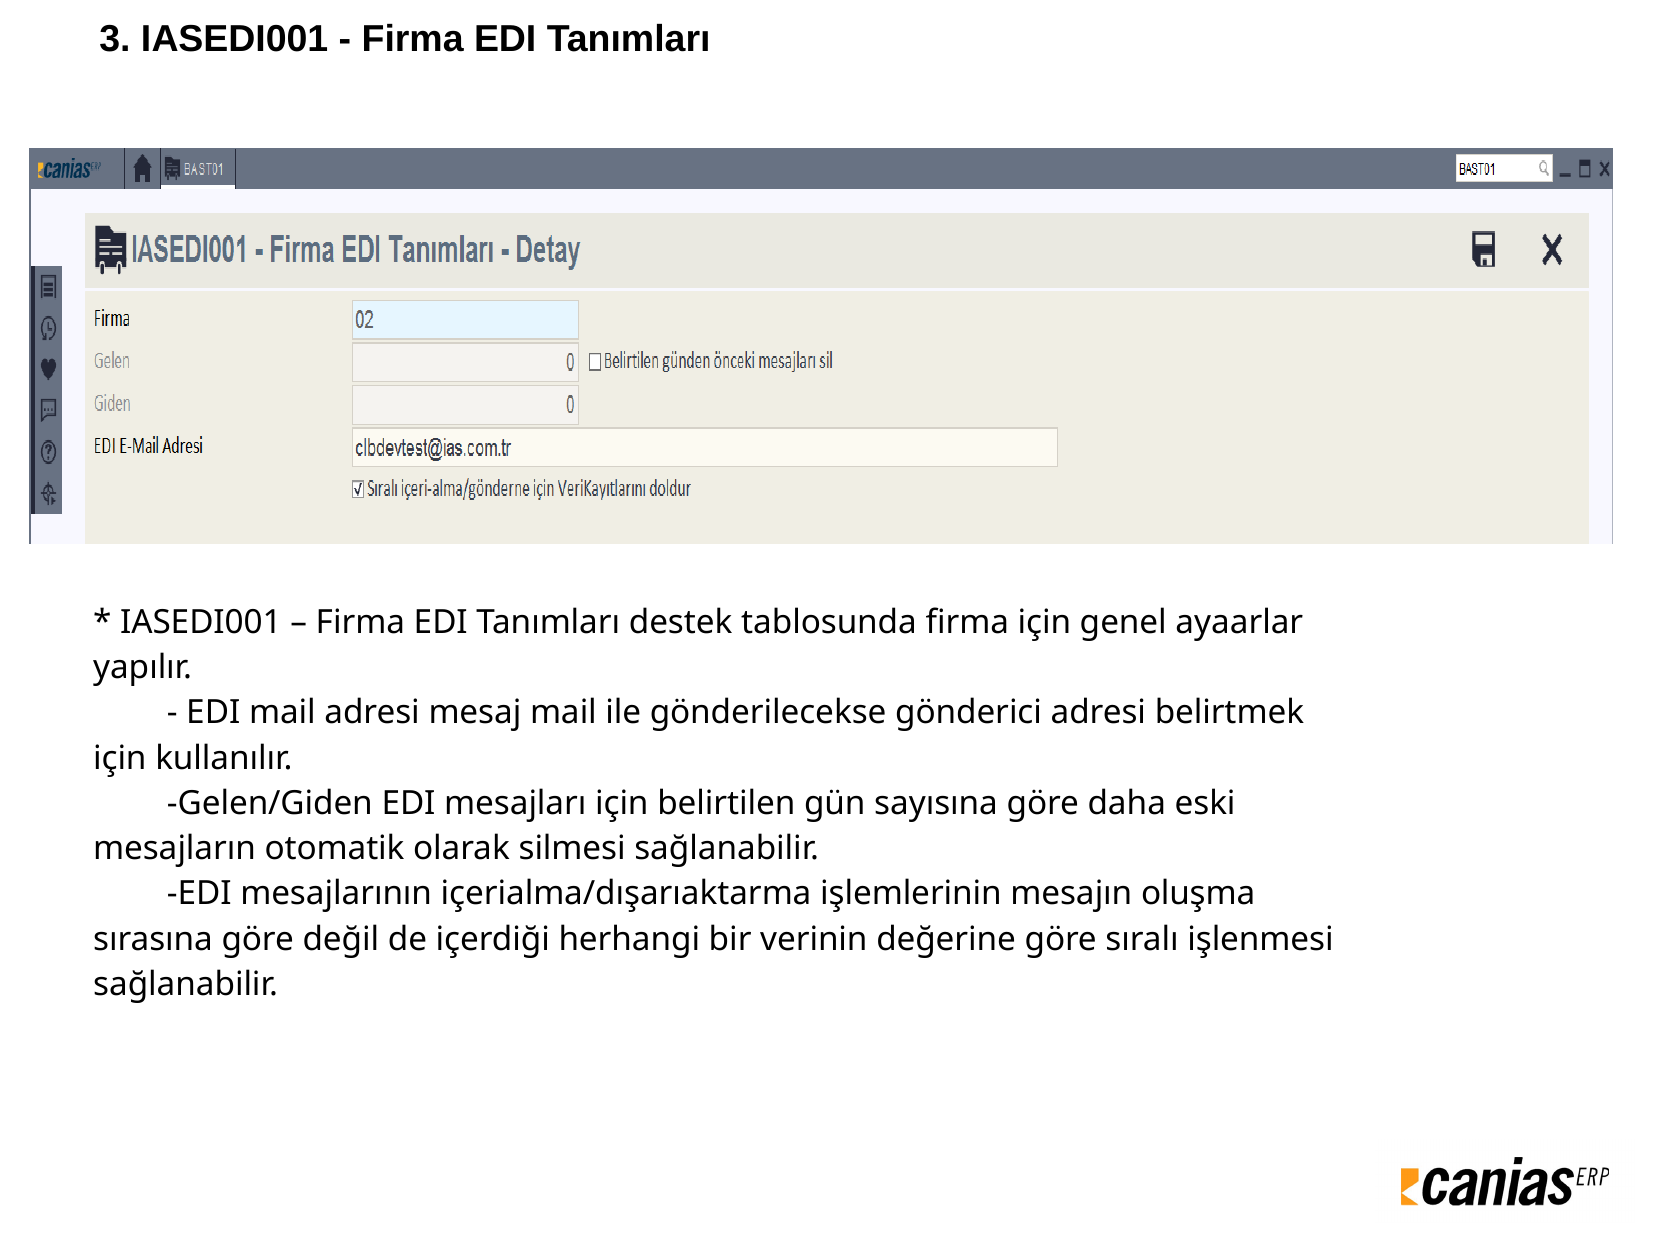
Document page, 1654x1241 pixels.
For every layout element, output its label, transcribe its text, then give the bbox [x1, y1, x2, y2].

picture [29, 148, 1613, 544]
text_box * IASEDI001 – Firma EDI Tanımları destek tablosunda firma için genel ayaarlar yapılır. - EDI mail adresi mesaj mail ile gönderilecekse gönderici adresi belirtmek için kullanılır. -Gelen/Giden EDI mesajları için belirtilen gün sayısına göre daha eski mesajların otomatik olarak silmesi sağlanabilir. -EDI mesajlarının içerialma/dışarıaktarma işlemlerinin mesajın oluşma sırasına göre değil de içerdiği herhangi bir verinin değerine göre sıralı işlenmesi sağlanabilir. [78, 590, 1371, 910]
text_box 3. IASEDI001 - Firma EDI Tanımları [10, 6, 1624, 65]
picture [1375, 1139, 1635, 1223]
